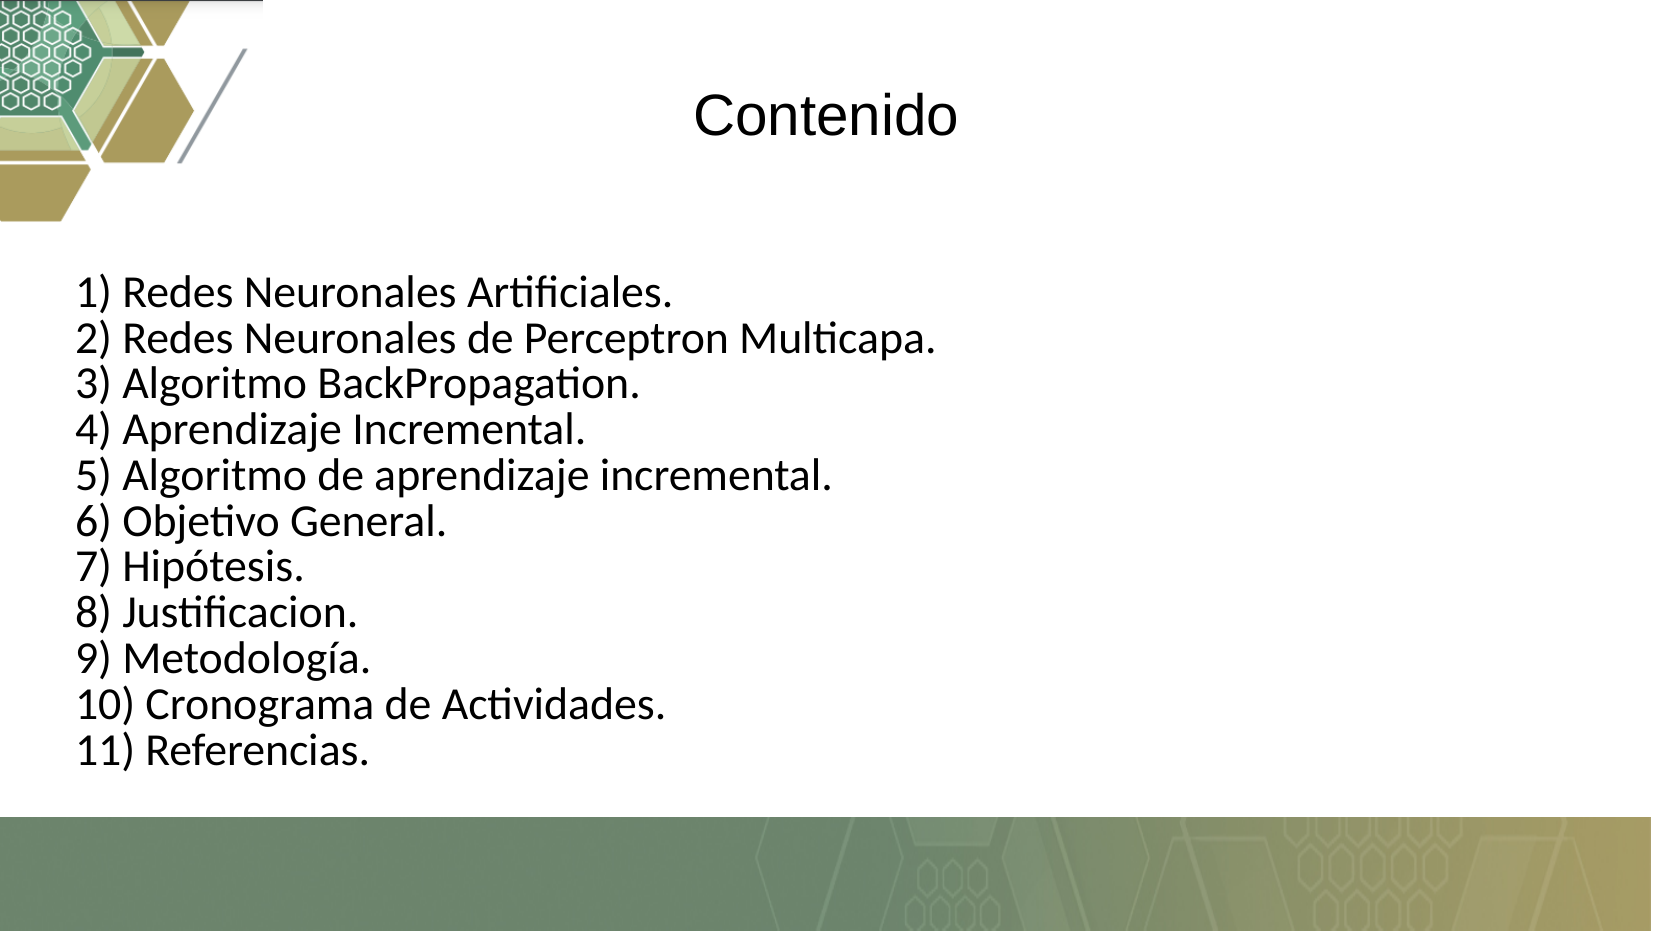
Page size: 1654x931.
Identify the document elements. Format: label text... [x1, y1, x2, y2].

title Contenido [82, 37, 1571, 193]
picture [0, 0, 263, 244]
picture [0, 817, 1651, 931]
subtitle Redes Neuronales Artificiales. Redes Neuronales de Perceptron Multicapa. Algoritmo BackPropagation. Aprendizaje Incremental. Algoritmo de aprendizaje incremental. Objetivo General. Hipótesis. Justificacion. Metodología. Cronograma de Actividades. Referencias. [75, 273, 1564, 777]
